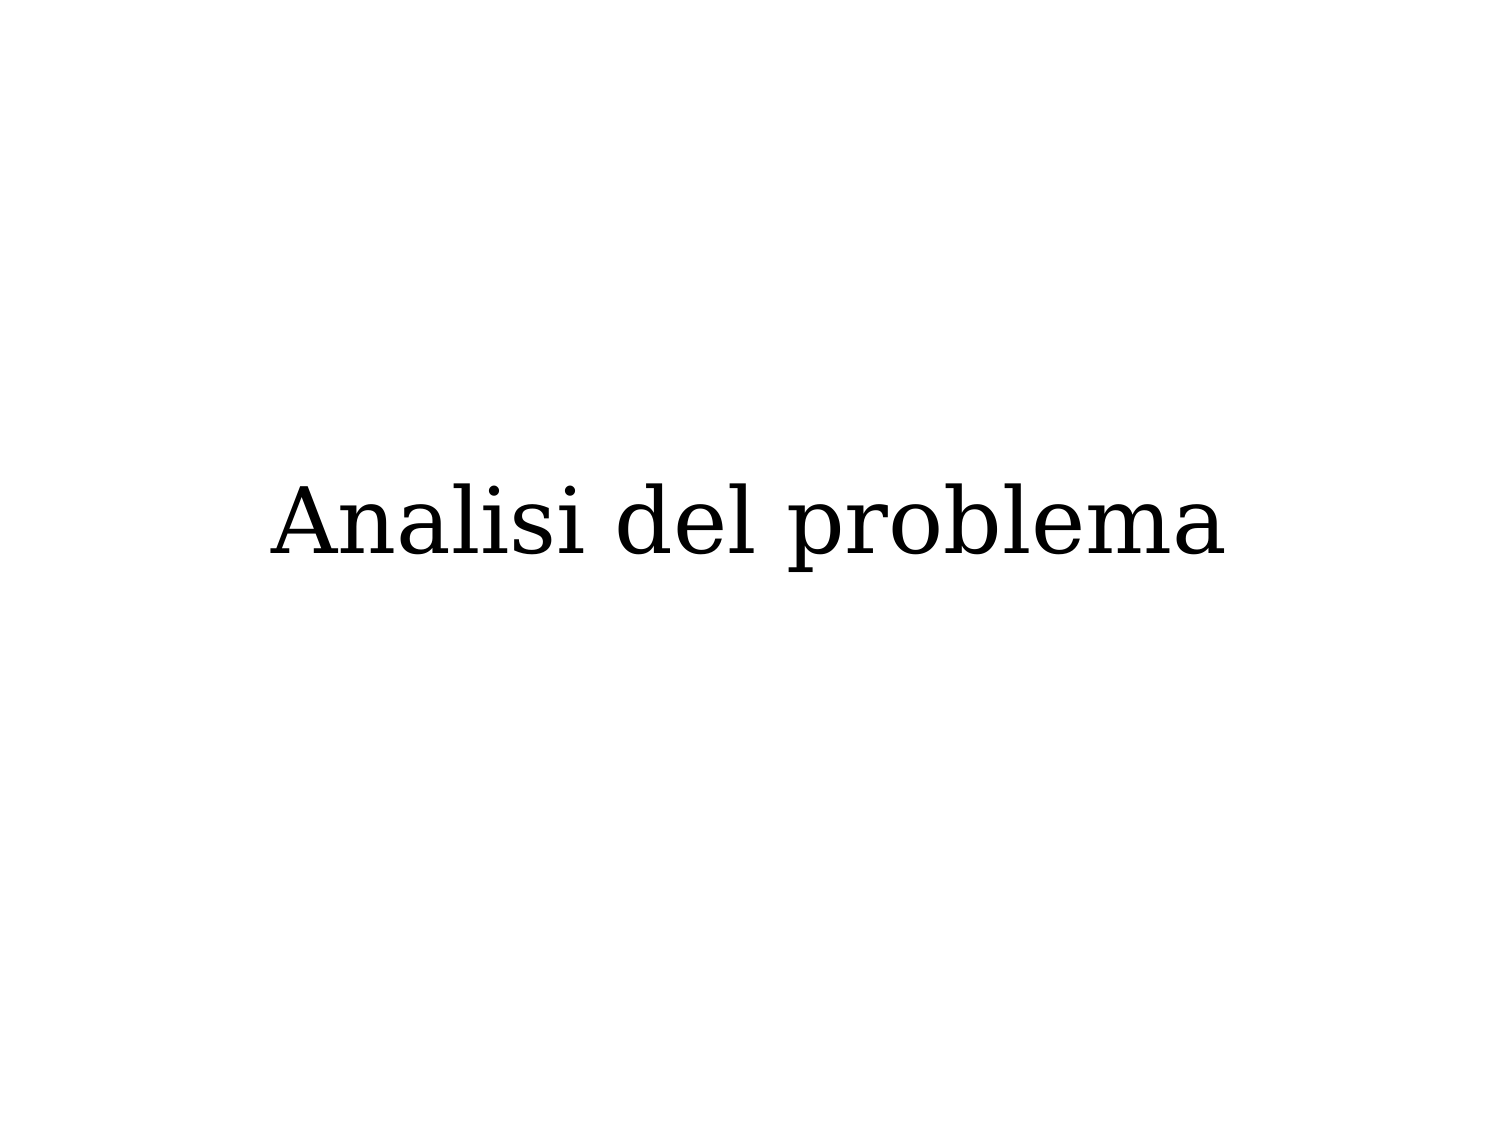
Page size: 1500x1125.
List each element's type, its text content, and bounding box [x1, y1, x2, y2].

title Analisi del problema [75, 424, 1426, 613]
